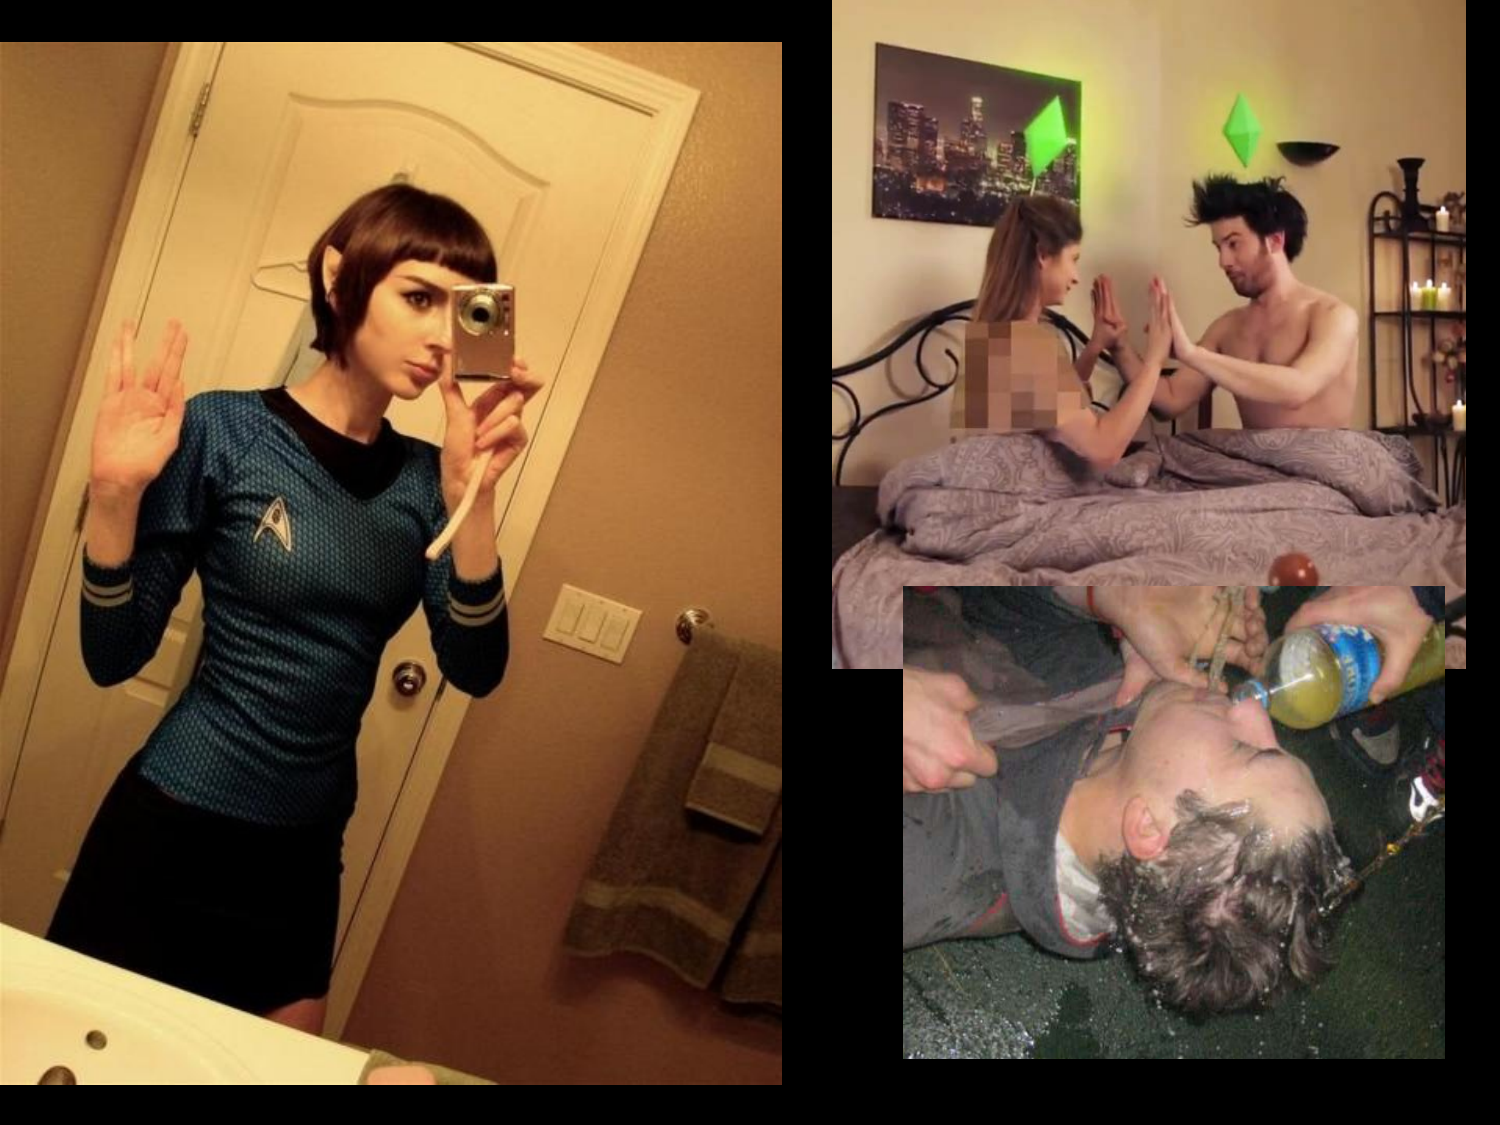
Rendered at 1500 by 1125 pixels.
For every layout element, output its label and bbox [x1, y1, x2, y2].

picture [0, 42, 782, 1085]
picture [832, 0, 1466, 1059]
